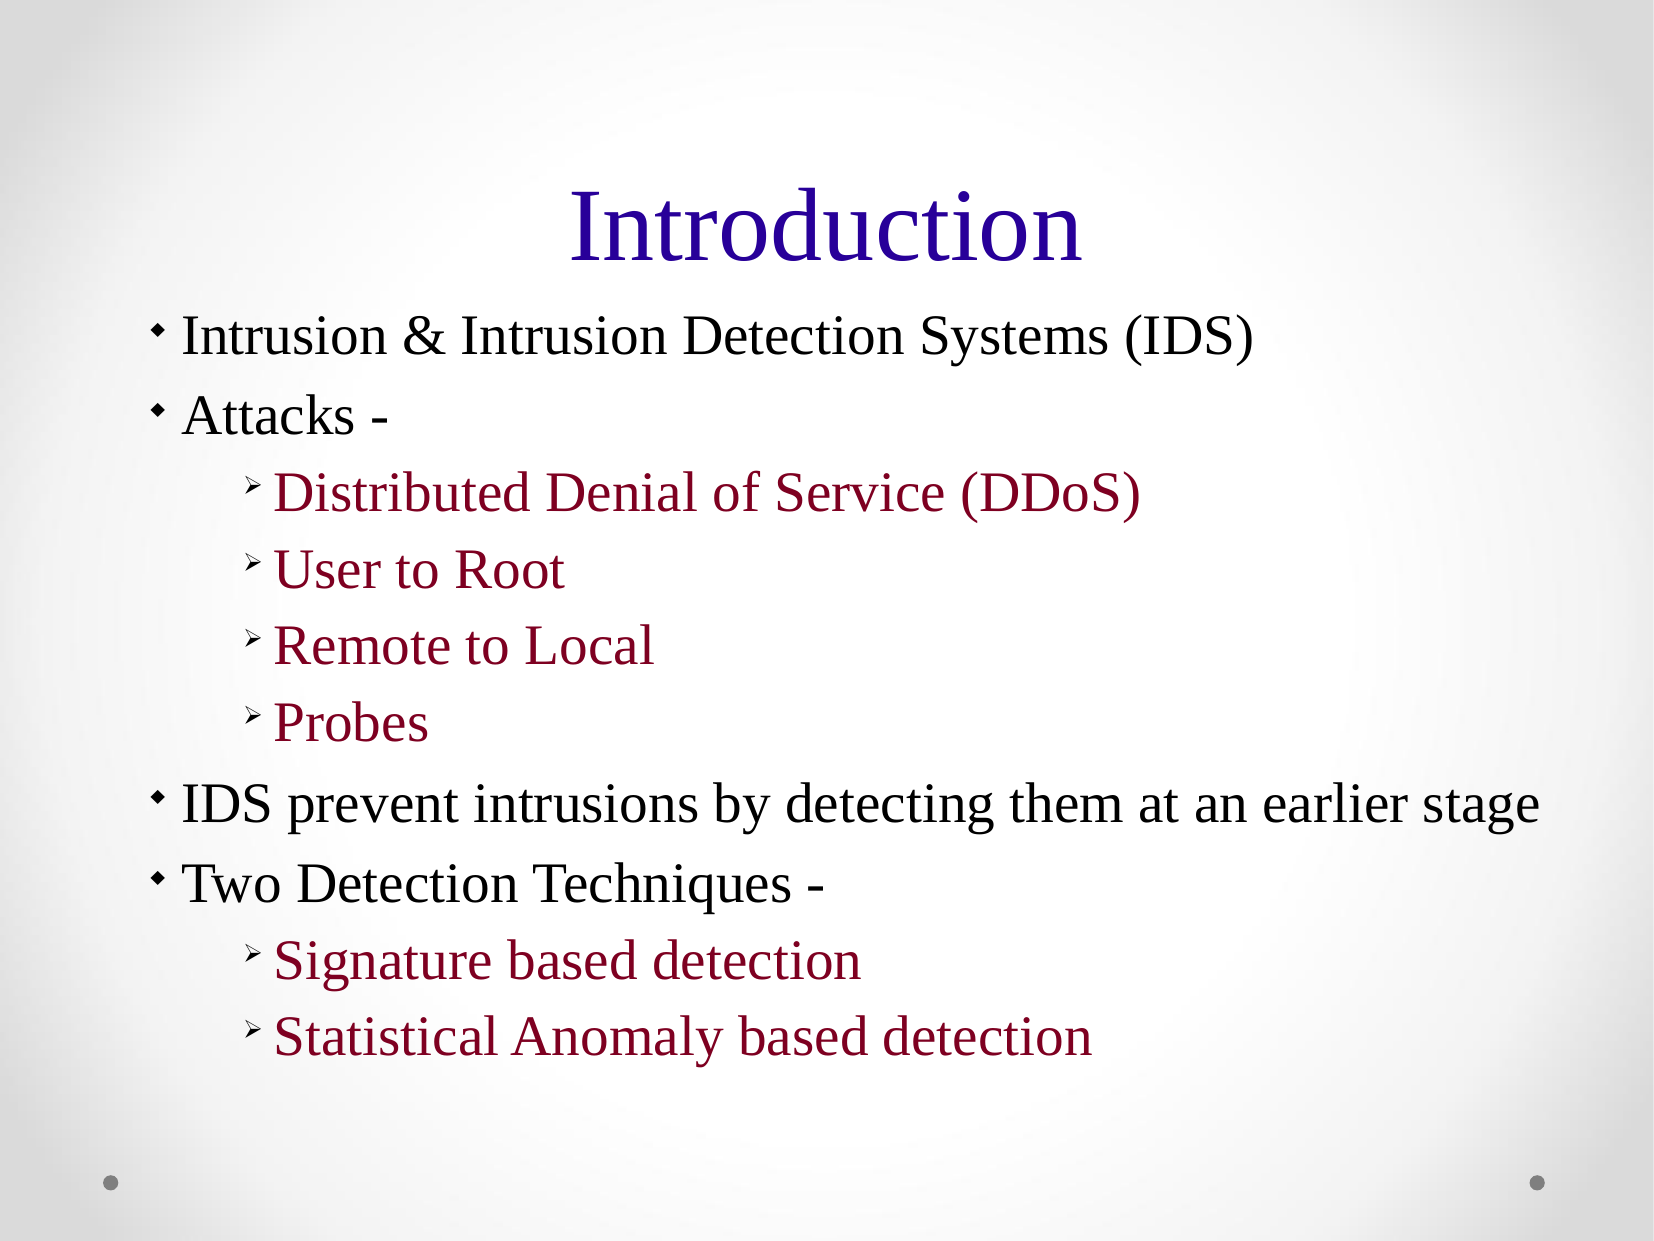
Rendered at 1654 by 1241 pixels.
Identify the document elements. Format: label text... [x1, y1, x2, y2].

picture [0, 0, 1654, 1241]
title Introduction [82, 35, 1571, 289]
list Intrusion & Intrusion Detection Systems (IDS) Attacks - Distributed Denial of Service (DDoS) User to Root Remote to Local Probes IDS prevent intrusions by detecting them at an earlier stage Two Detection Techniques - Signature based detection Statistical Anomaly based detection [82, 289, 1571, 1108]
